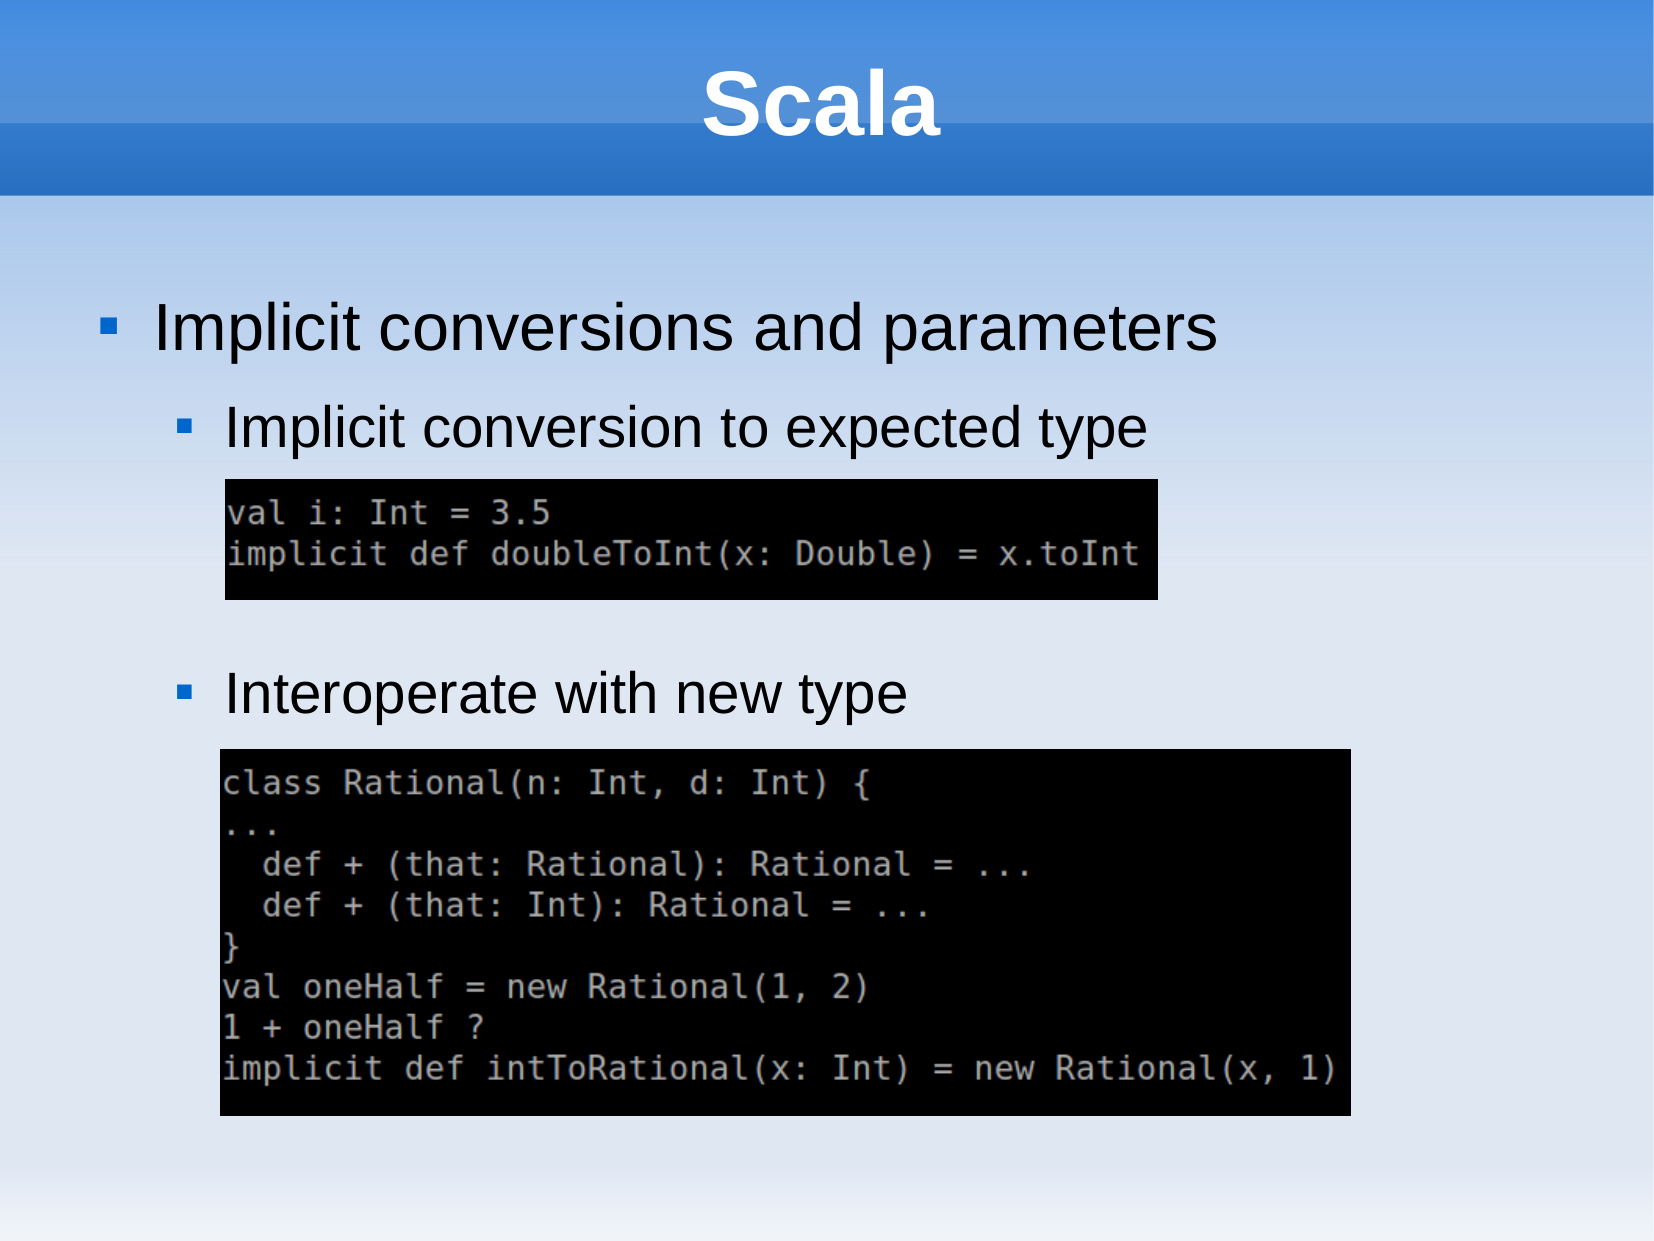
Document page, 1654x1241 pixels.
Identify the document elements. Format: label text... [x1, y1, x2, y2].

title Scala [76, 0, 1565, 208]
picture [0, 0, 1654, 1241]
list Implicit conversions and parameters Implicit conversion to expected type Interoperate with new type [82, 290, 1571, 1109]
